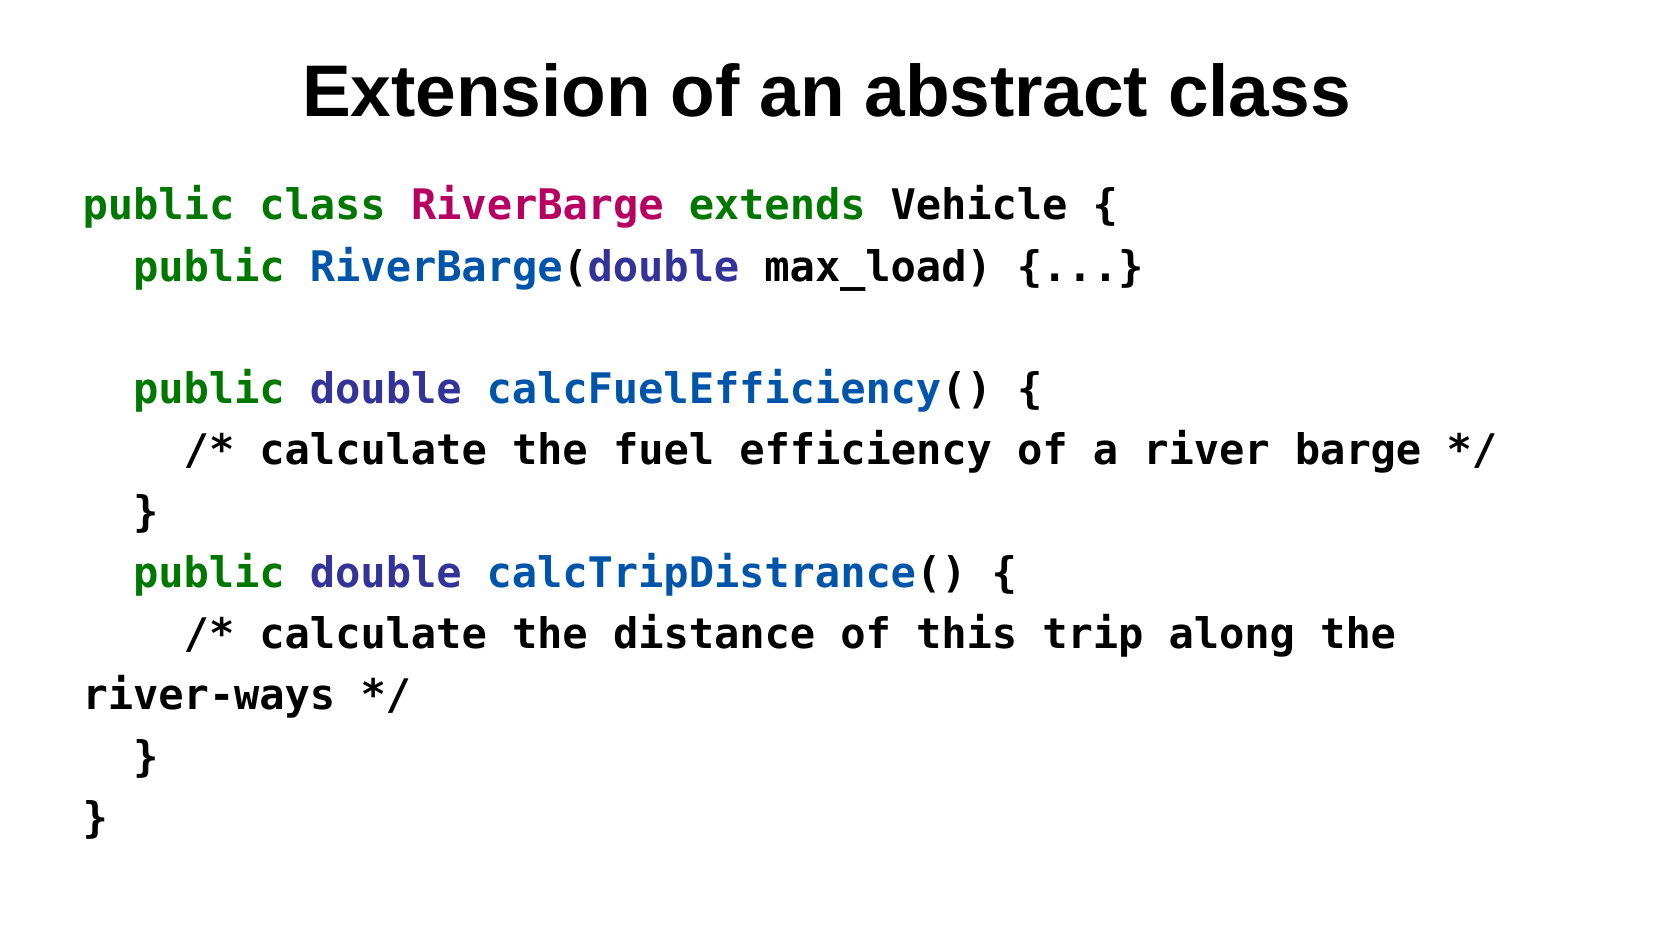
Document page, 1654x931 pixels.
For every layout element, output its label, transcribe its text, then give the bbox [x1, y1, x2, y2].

title Extension of an abstract class [82, 37, 1571, 147]
list public class RiverBarge extends Vehicle { public RiverBarge(double max_load) {...} public double calcFuelEfficiency() { /* calculate the fuel efficiency of a river barge */ } public double calcTripDistrance() { /* calculate the distance of this trip along the river-ways */ } } [82, 168, 1538, 889]
